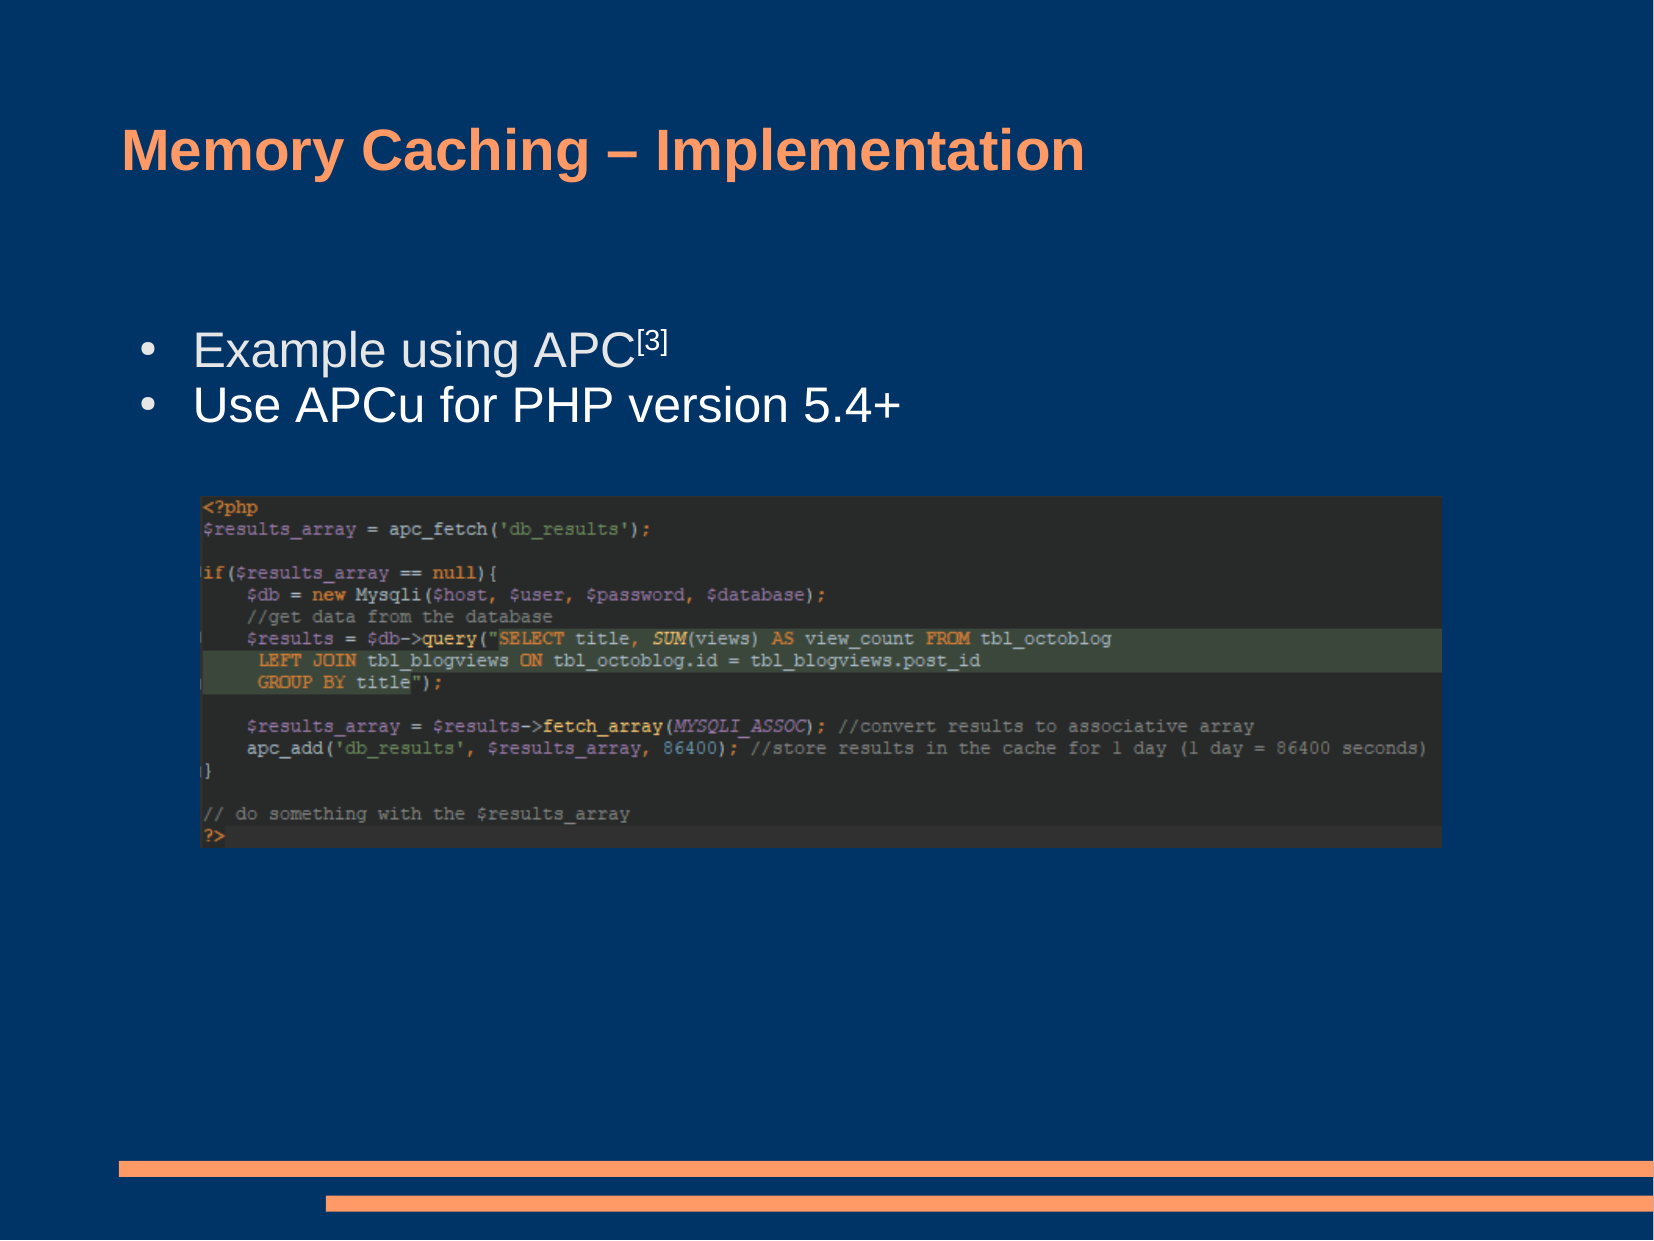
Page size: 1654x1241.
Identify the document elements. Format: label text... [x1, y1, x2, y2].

picture [200, 496, 1442, 848]
list Example using APC[3] Use APCu for PHP version 5.4+ [121, 322, 1561, 1132]
title Memory Caching – Implementation [121, 46, 1534, 254]
